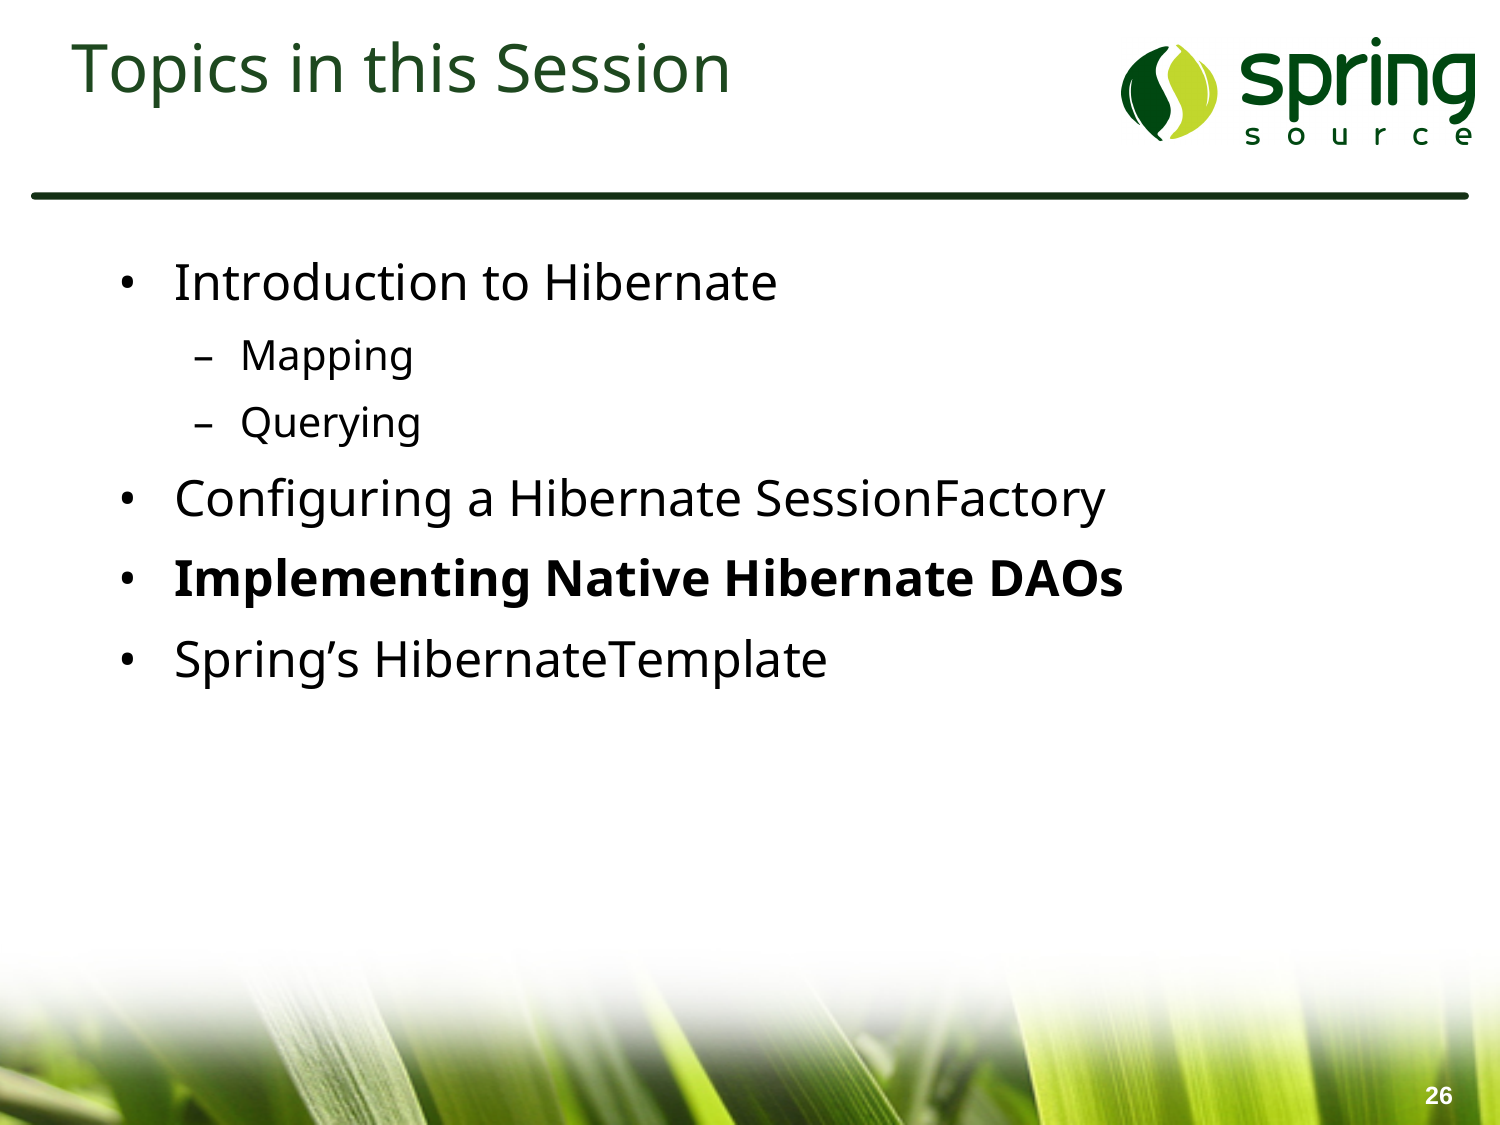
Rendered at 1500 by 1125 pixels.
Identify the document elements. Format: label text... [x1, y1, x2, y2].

title Topics in this Session [56, 13, 1089, 176]
list Introduction to Hibernate Mapping Querying Configuring a Hibernate SessionFactory Implementing Native Hibernate DAOs Spring’s HibernateTemplate [103, 239, 1394, 903]
picture [0, 944, 1500, 1125]
picture [1121, 37, 1475, 145]
